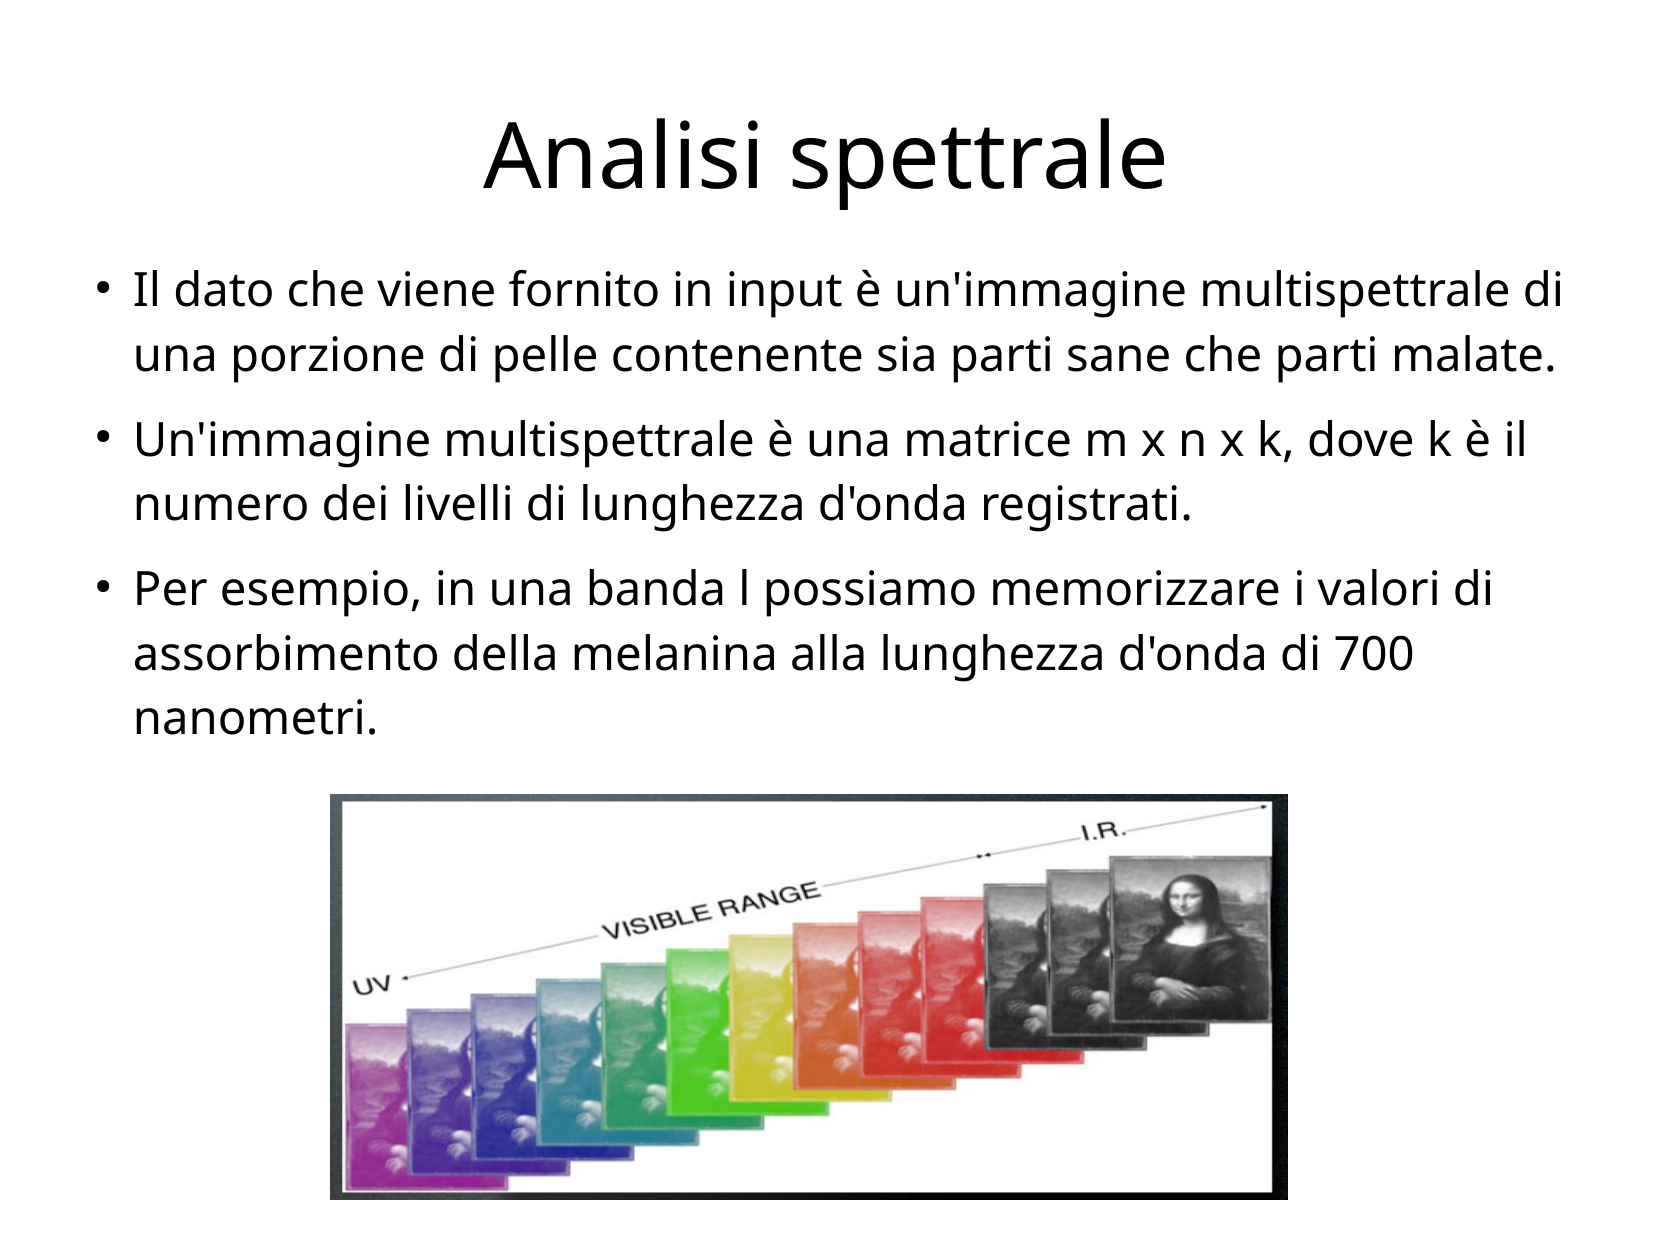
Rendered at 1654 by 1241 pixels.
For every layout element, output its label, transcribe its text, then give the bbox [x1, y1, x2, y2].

list Il dato che viene fornito in input è un'immagine multispettrale di una porzione di pelle contenente sia parti sane che parti malate. Un'immagine multispettrale è una matrice m x n x k, dove k è il numero dei livelli di lunghezza d'onda registrati. Per esempio, in una banda l possiamo memorizzare i valori di assorbimento della melanina alla lunghezza d'onda di 700 nanometri. [82, 256, 1571, 807]
title Analisi spettrale [82, 49, 1571, 256]
picture [330, 794, 1288, 1201]
